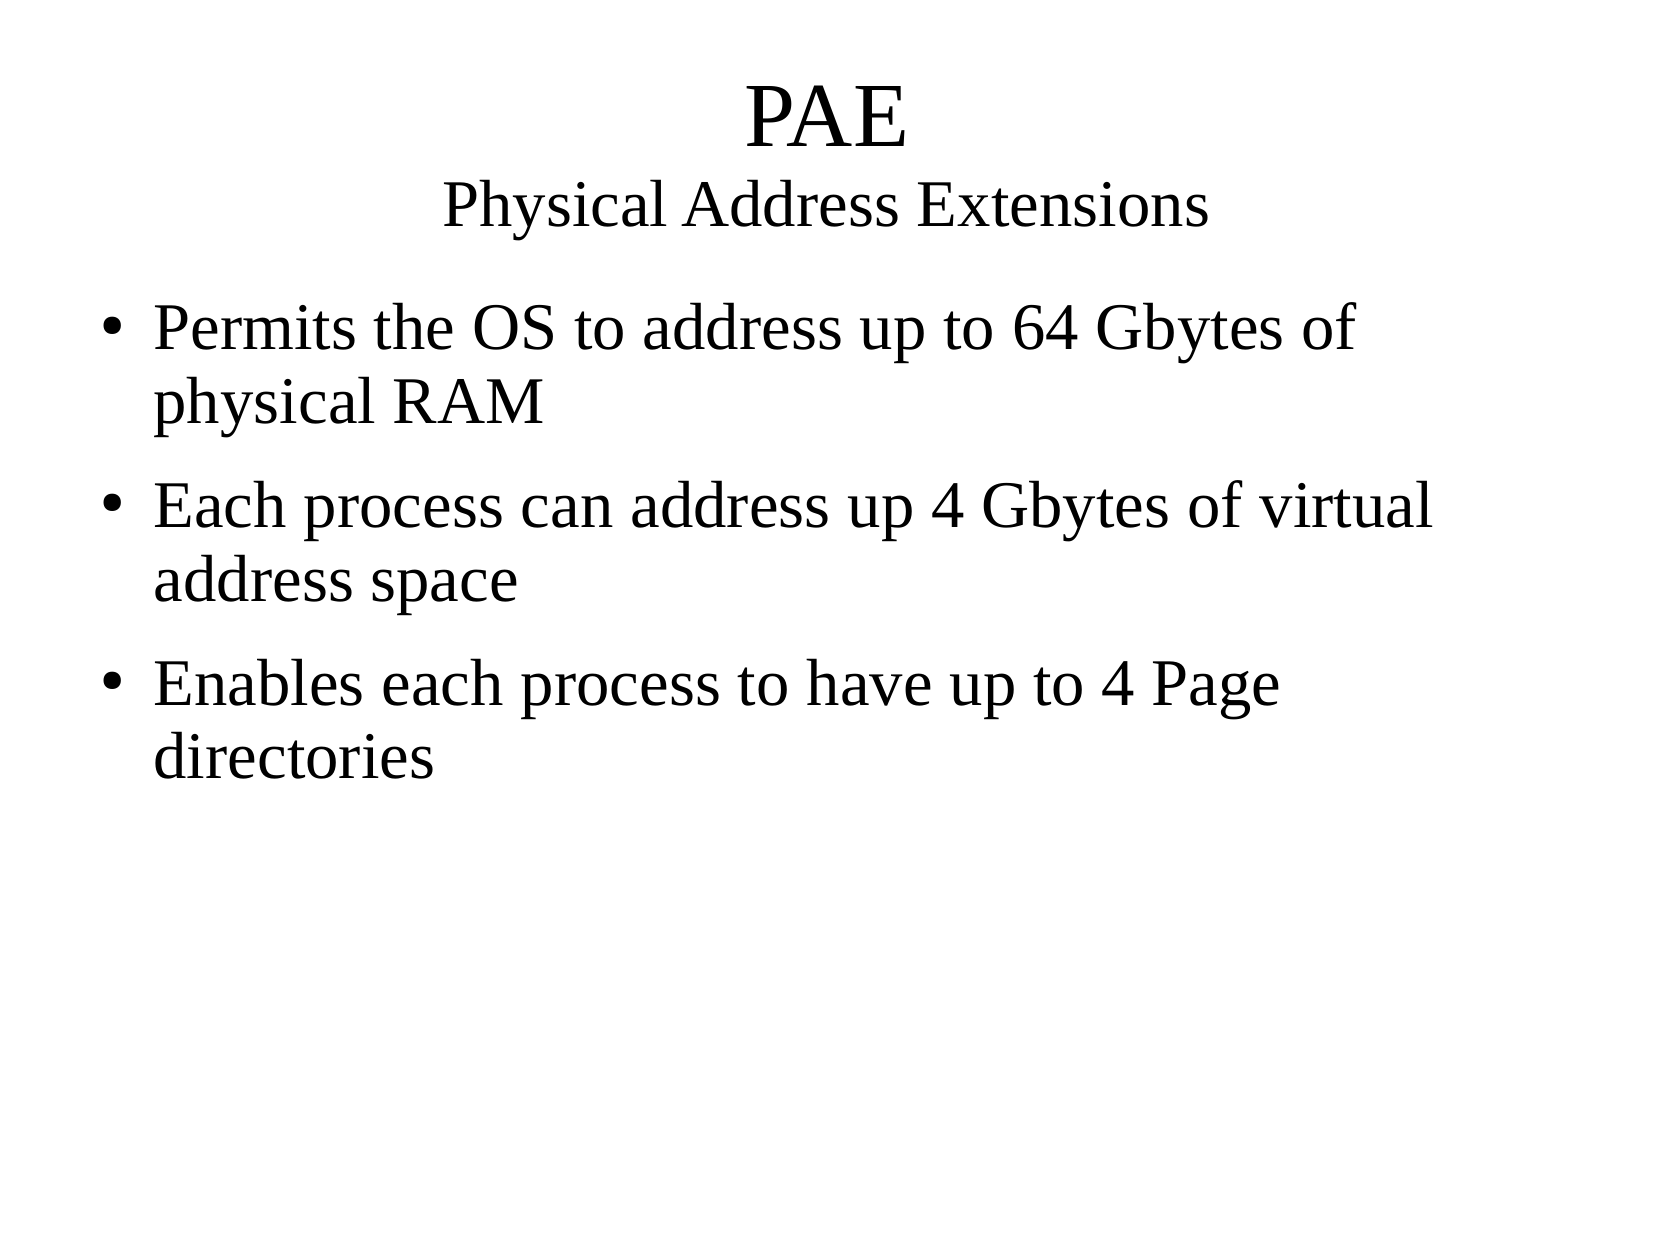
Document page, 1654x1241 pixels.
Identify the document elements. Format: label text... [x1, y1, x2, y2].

title PAE Physical Address Extensions [82, 49, 1571, 257]
list Permits the OS to address up to 64 Gbytes of physical RAM Each process can address up 4 Gbytes of virtual address space Enables each process to have up to 4 Page directories [82, 290, 1571, 1010]
